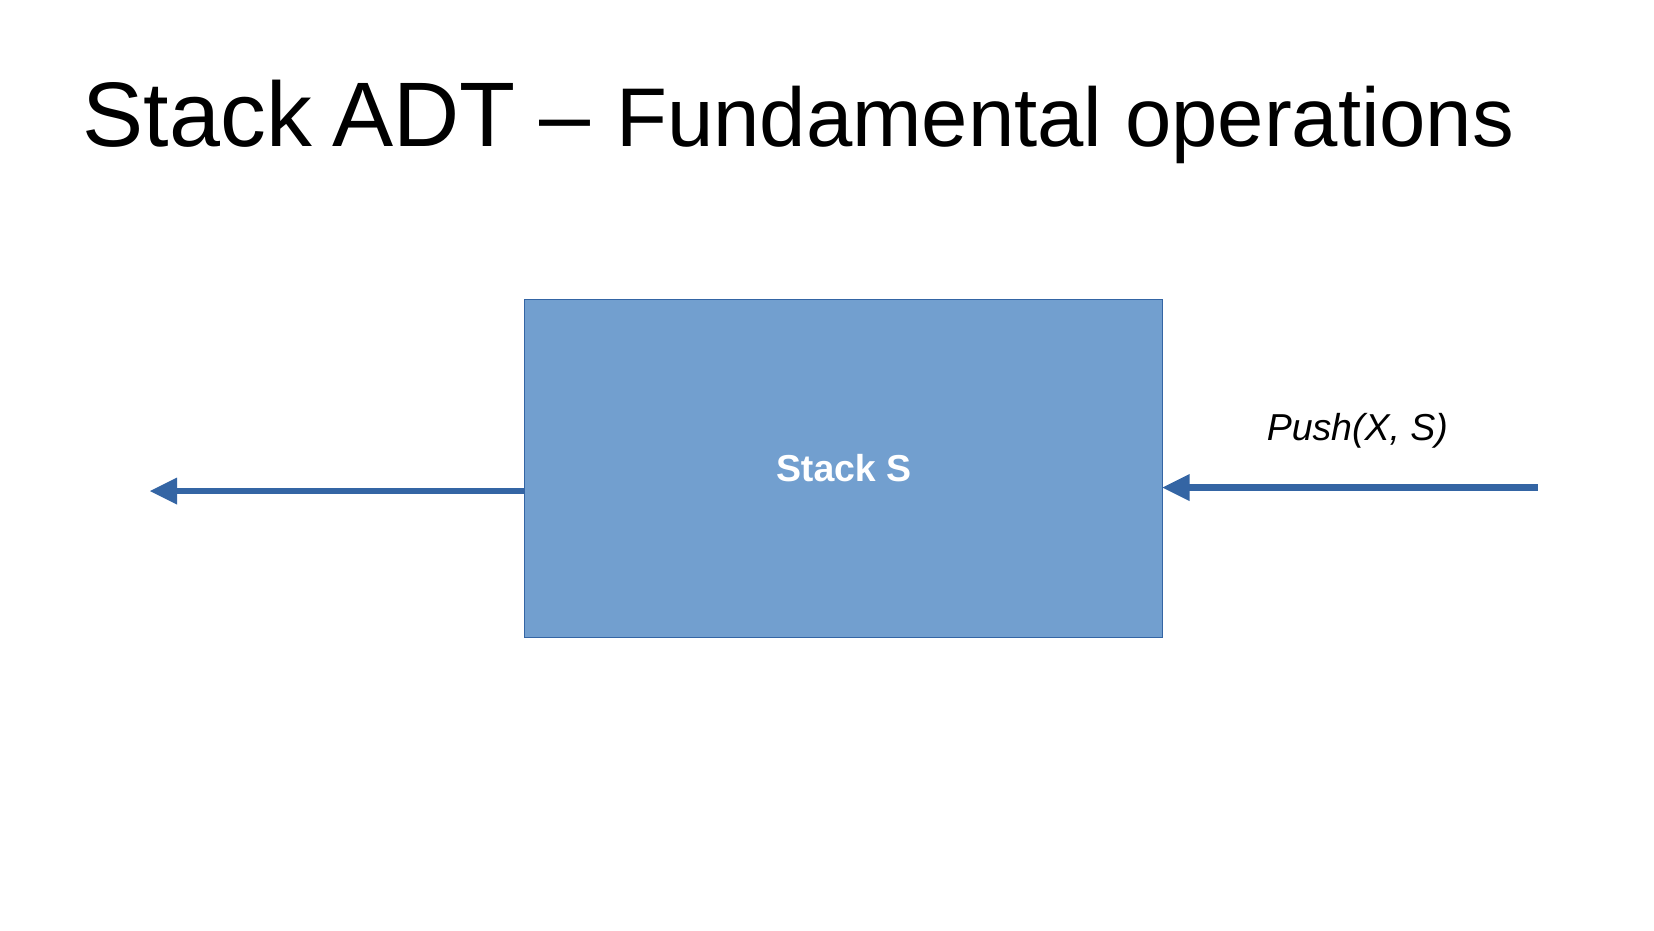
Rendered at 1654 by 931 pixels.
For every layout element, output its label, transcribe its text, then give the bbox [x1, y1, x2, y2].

text_box Push(X, S) [1252, 398, 1463, 456]
title Stack ADT – Fundamental operations [82, 37, 1571, 193]
text_box Stack S [524, 299, 1163, 638]
